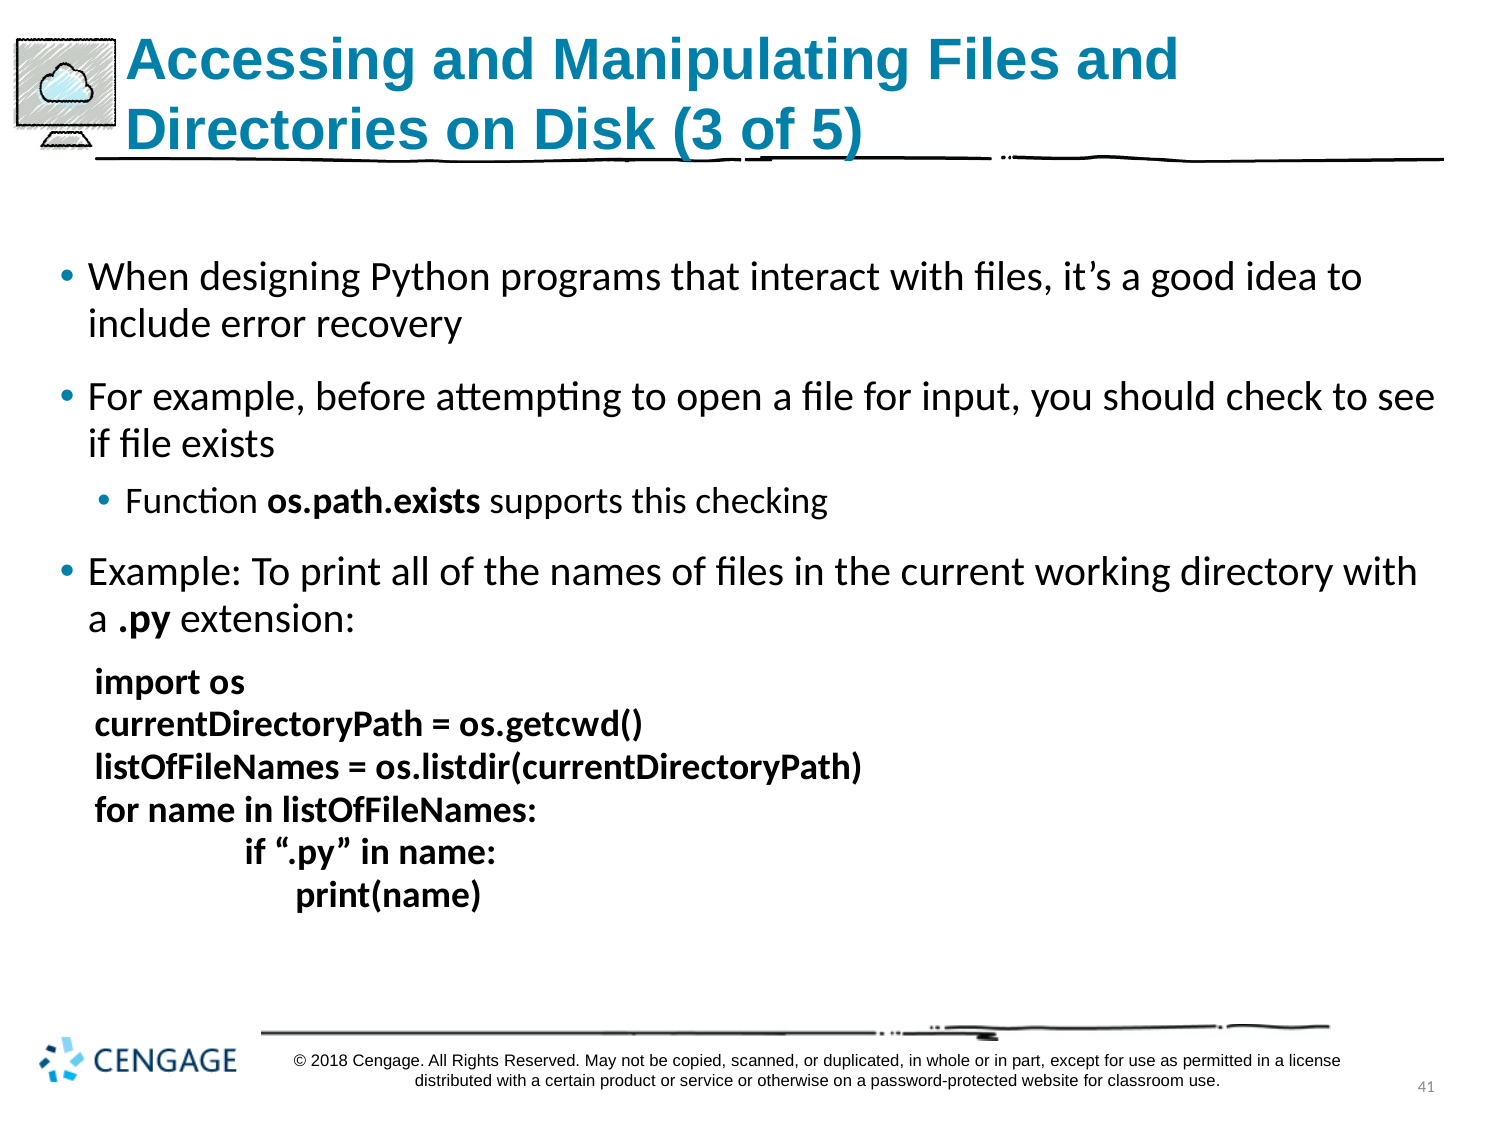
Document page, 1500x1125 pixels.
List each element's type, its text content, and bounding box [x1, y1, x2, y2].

picture [261, 1024, 1331, 1041]
picture [13, 36, 117, 151]
picture [19, 1023, 249, 1095]
title Accessing and Manipulating Files and Directories on Disk (3 of 5) [125, 20, 1442, 162]
list import o s currentDirectoryPath = o s.get c w d() listOfFileNames = o s.list dir(currentDirectoryPath) for name in listOfFileNames: if “.py” in name: print(name) [56, 659, 1438, 919]
list When designing Python programs that interact with files, it’s a good idea to include error recovery For example, before attempting to open a file for input, you should check to see if file exists Function os.path.exists supports this checking Example: To print all of the names of files in the current working directory with a .py extension: [59, 252, 1441, 647]
footer © 2018 Cengage. All Rights Reserved. May not be copied, scanned, or duplicated, in whole or in part, except for use as permitted in a license distributed with a certain product or service or otherwise on a password-protected website for classroom use. [262, 1049, 1375, 1090]
picture [154, 155, 1444, 163]
